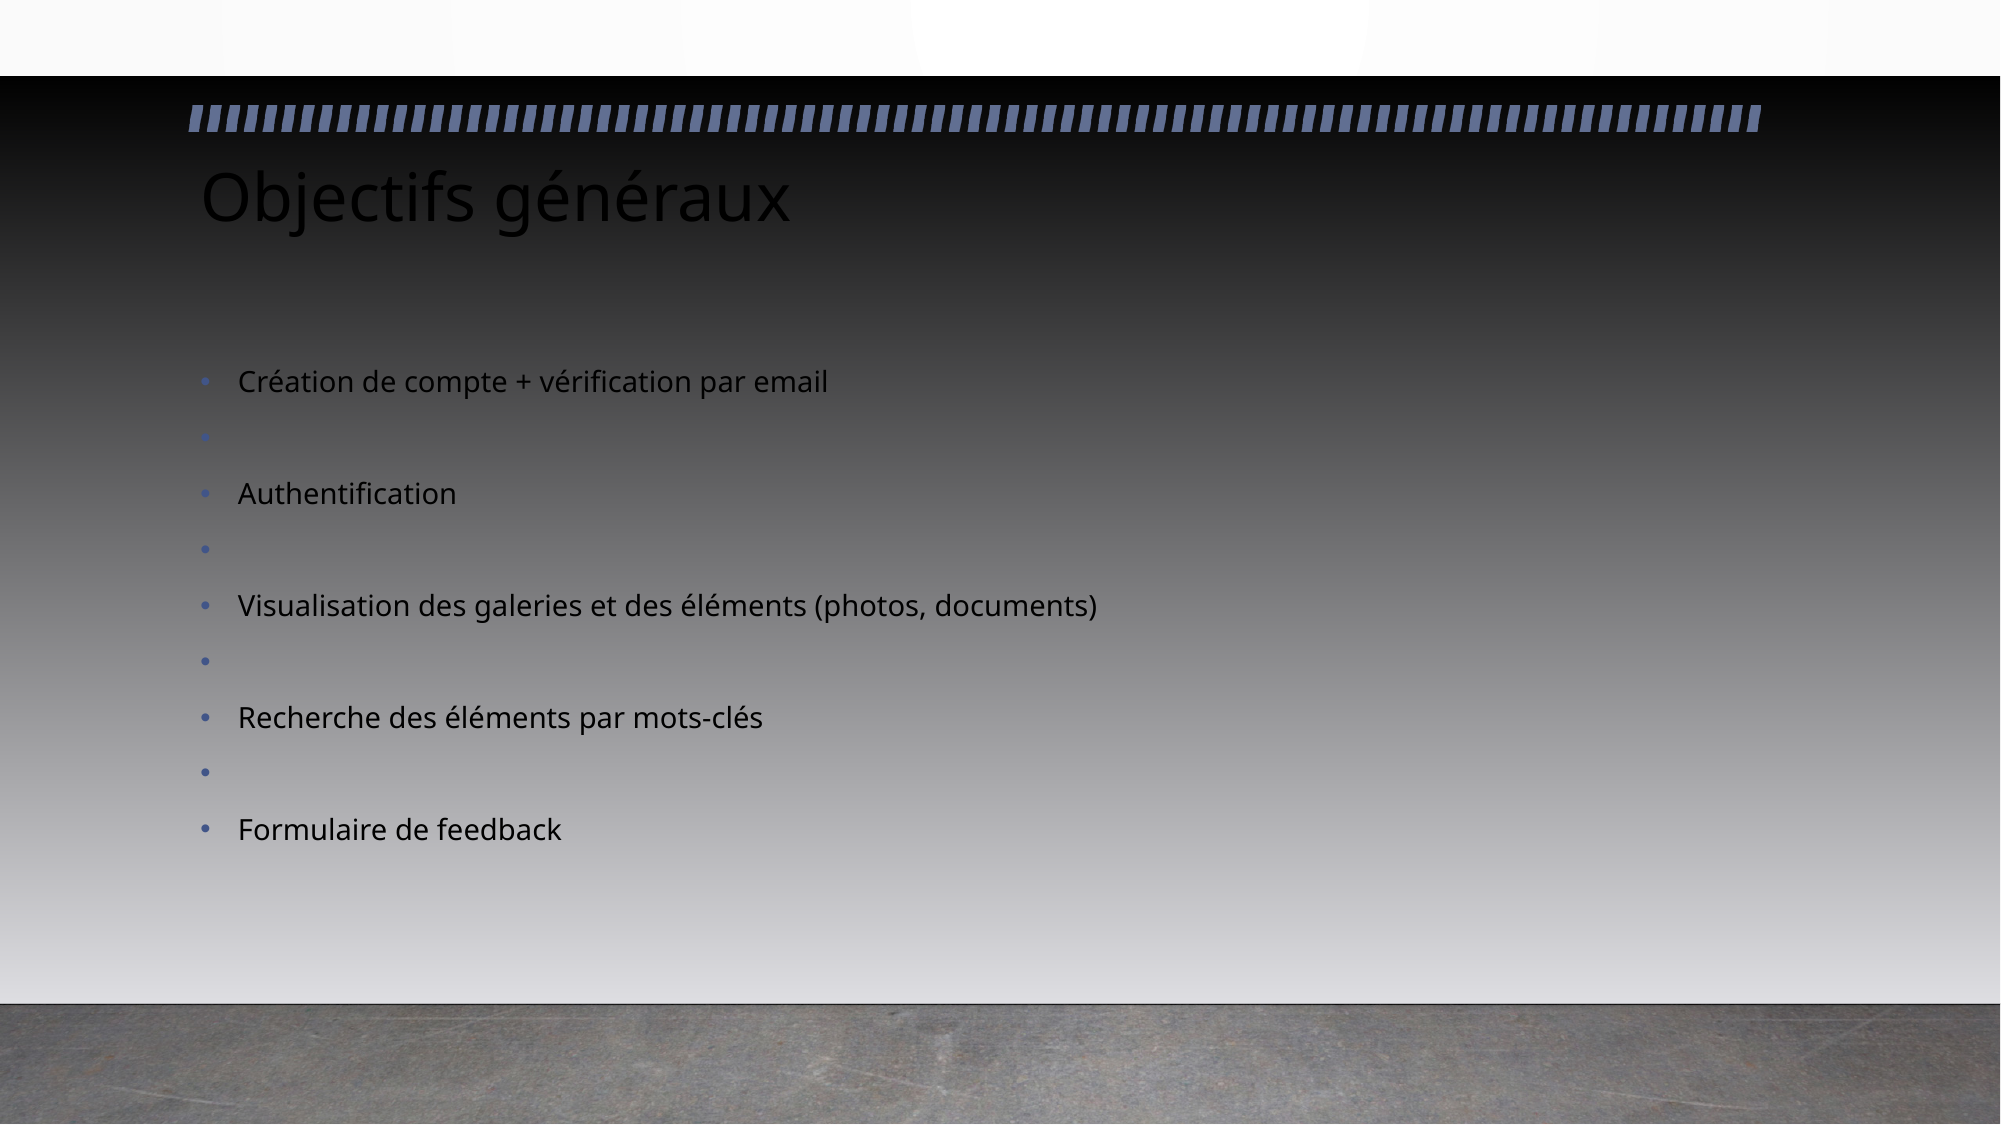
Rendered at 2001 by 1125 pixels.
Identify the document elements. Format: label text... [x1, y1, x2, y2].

title Objectifs généraux [185, 156, 1761, 329]
list Création de compte + vérification par email Authentification Visualisation des galeries et des éléments (photos, documents) Recherche des éléments par mots-clés Formulaire de feedback [185, 356, 1761, 897]
